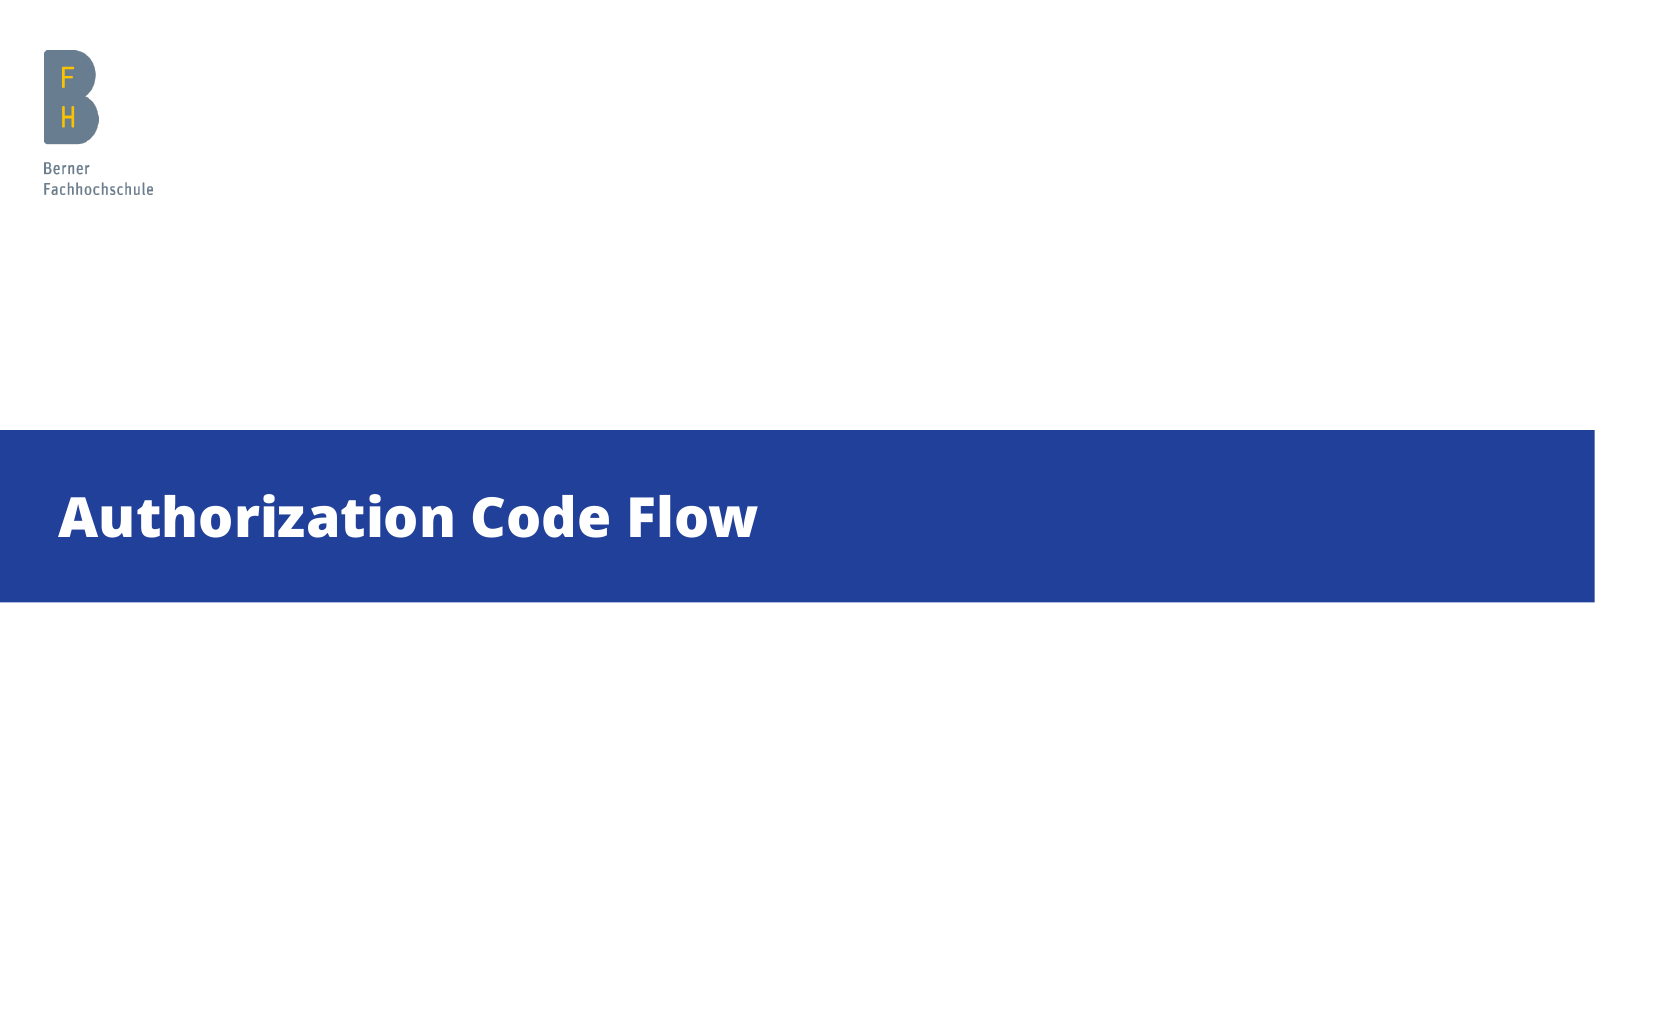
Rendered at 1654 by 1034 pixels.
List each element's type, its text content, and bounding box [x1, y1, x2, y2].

title Authorization Code Flow [58, 454, 1595, 578]
picture [44, 50, 153, 195]
